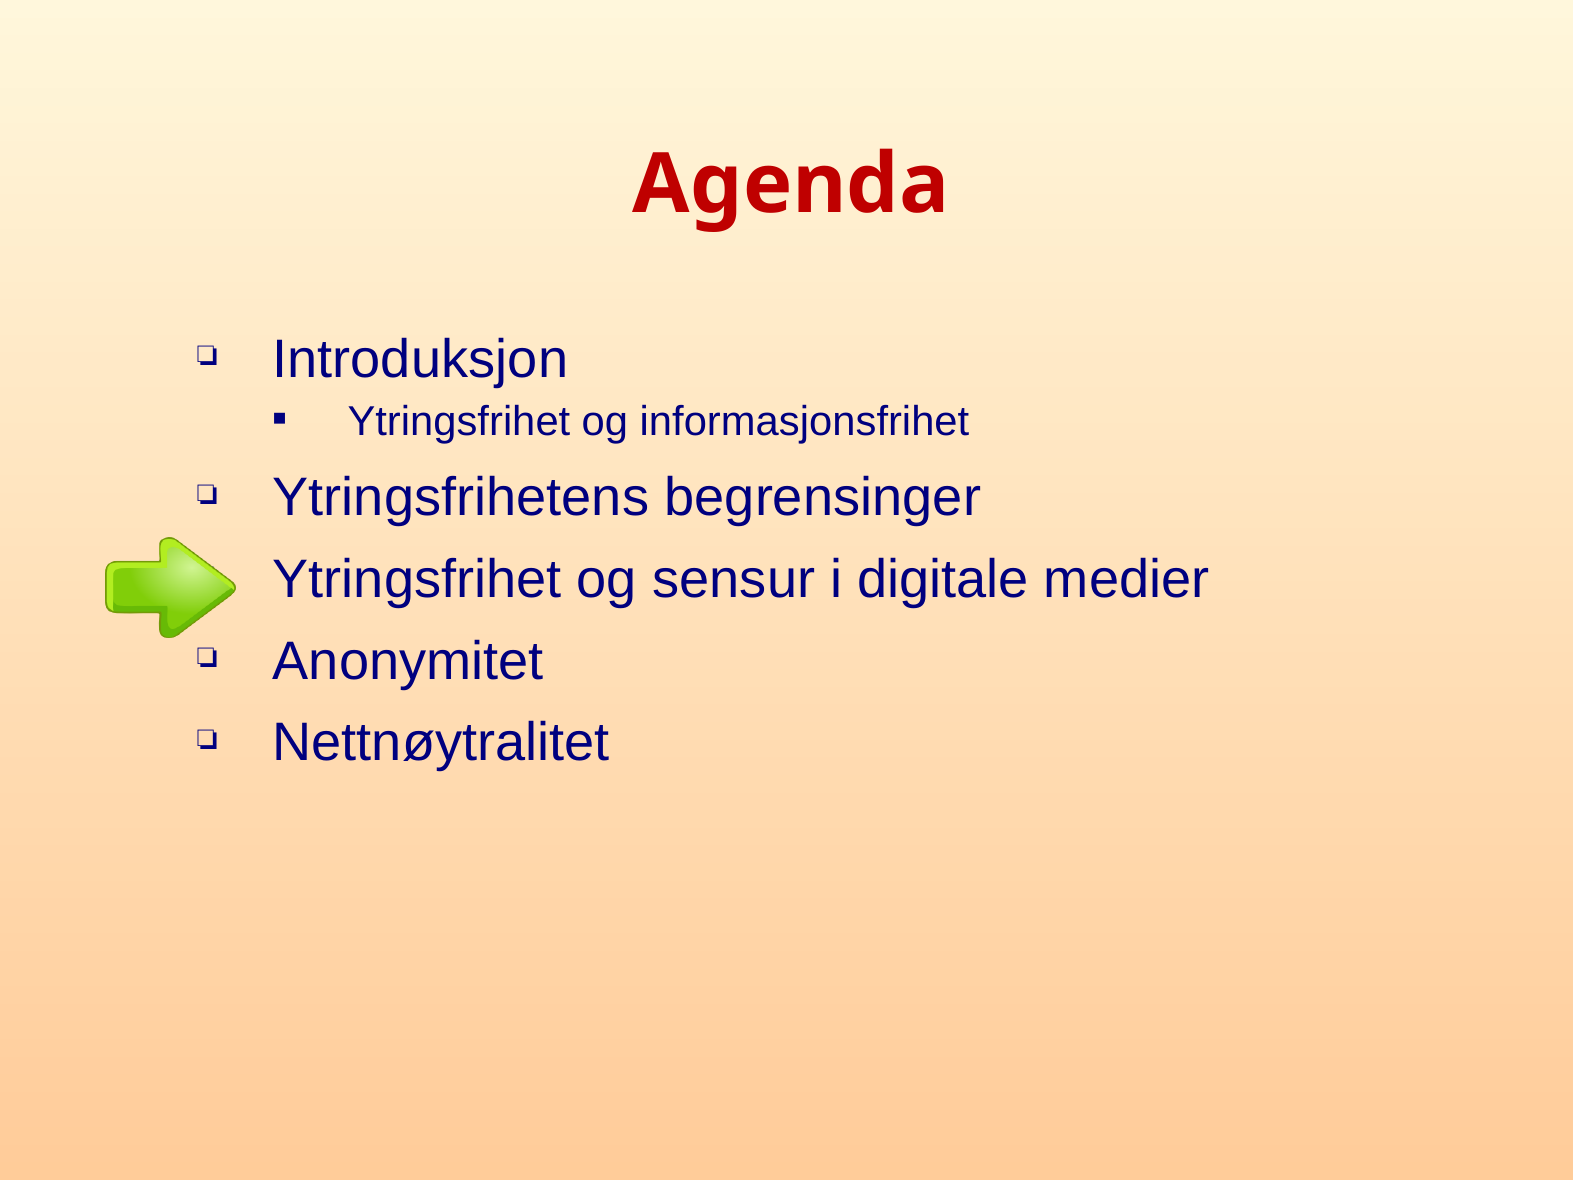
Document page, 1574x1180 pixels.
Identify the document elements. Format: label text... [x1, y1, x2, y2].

list Introduksjon Ytringsfrihet og informasjonsfrihet Ytringsfrihetens begrensinger Ytringsfrihet og sensur i digitale medier Anonymitet Nettnøytralitet [197, 334, 1574, 1169]
title Agenda [39, 54, 1543, 309]
picture [105, 537, 236, 638]
